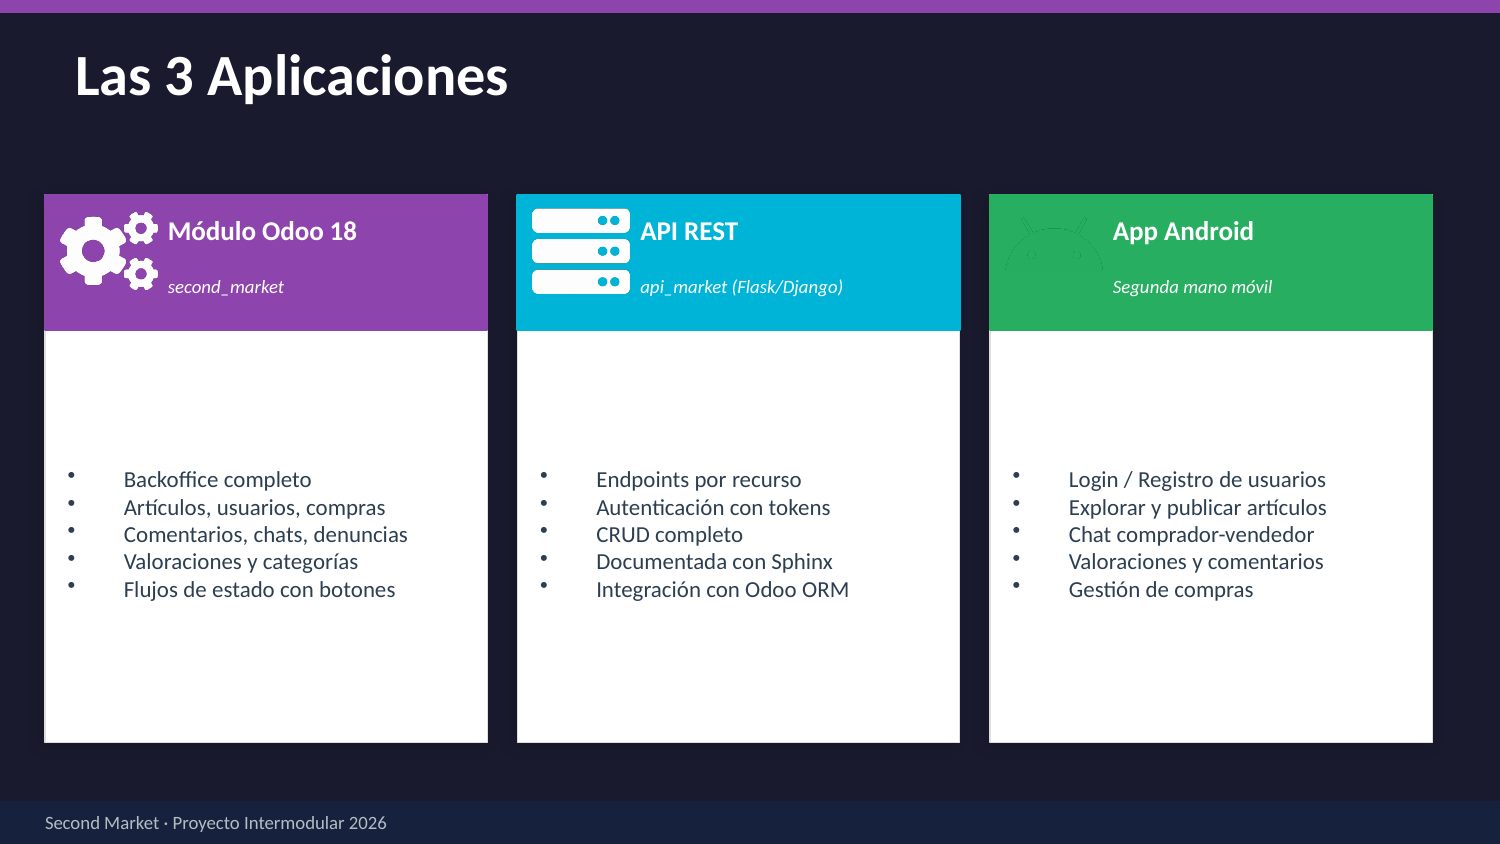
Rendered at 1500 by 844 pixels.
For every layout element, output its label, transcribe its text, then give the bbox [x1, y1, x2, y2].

text_box Backoffice completo Artículos, usuarios, compras Comentarios, chats, denuncias Valoraciones y categorías Flujos de estado con botones [67, 341, 465, 725]
text_box Endpoints por recurso Autenticación con tokens CRUD completo Documentada con Sphinx Integración con Odoo ORM [540, 341, 938, 725]
text_box [0, 802, 1500, 844]
text_box Second Market · Proyecto Intermodular 2026 [44, 805, 1455, 839]
text_box [517, 194, 960, 743]
text_box Las 3 Aplicaciones [74, 26, 1425, 117]
text_box API REST [640, 199, 948, 259]
text_box [0, 0, 1500, 12]
picture [60, 202, 158, 300]
text_box [990, 194, 1433, 743]
text_box App Android [1113, 199, 1421, 259]
picture [1005, 202, 1103, 300]
text_box api_market (Flask/Django) [640, 259, 948, 312]
text_box [45, 194, 488, 743]
picture [532, 202, 630, 300]
text_box Segunda mano móvil [1113, 259, 1421, 312]
text_box Login / Registro de usuarios Explorar y publicar artículos Chat comprador-vendedor Valoraciones y comentarios Gestión de compras [1012, 341, 1410, 725]
text_box second_market [168, 259, 476, 312]
text_box Módulo Odoo 18 [168, 199, 476, 259]
